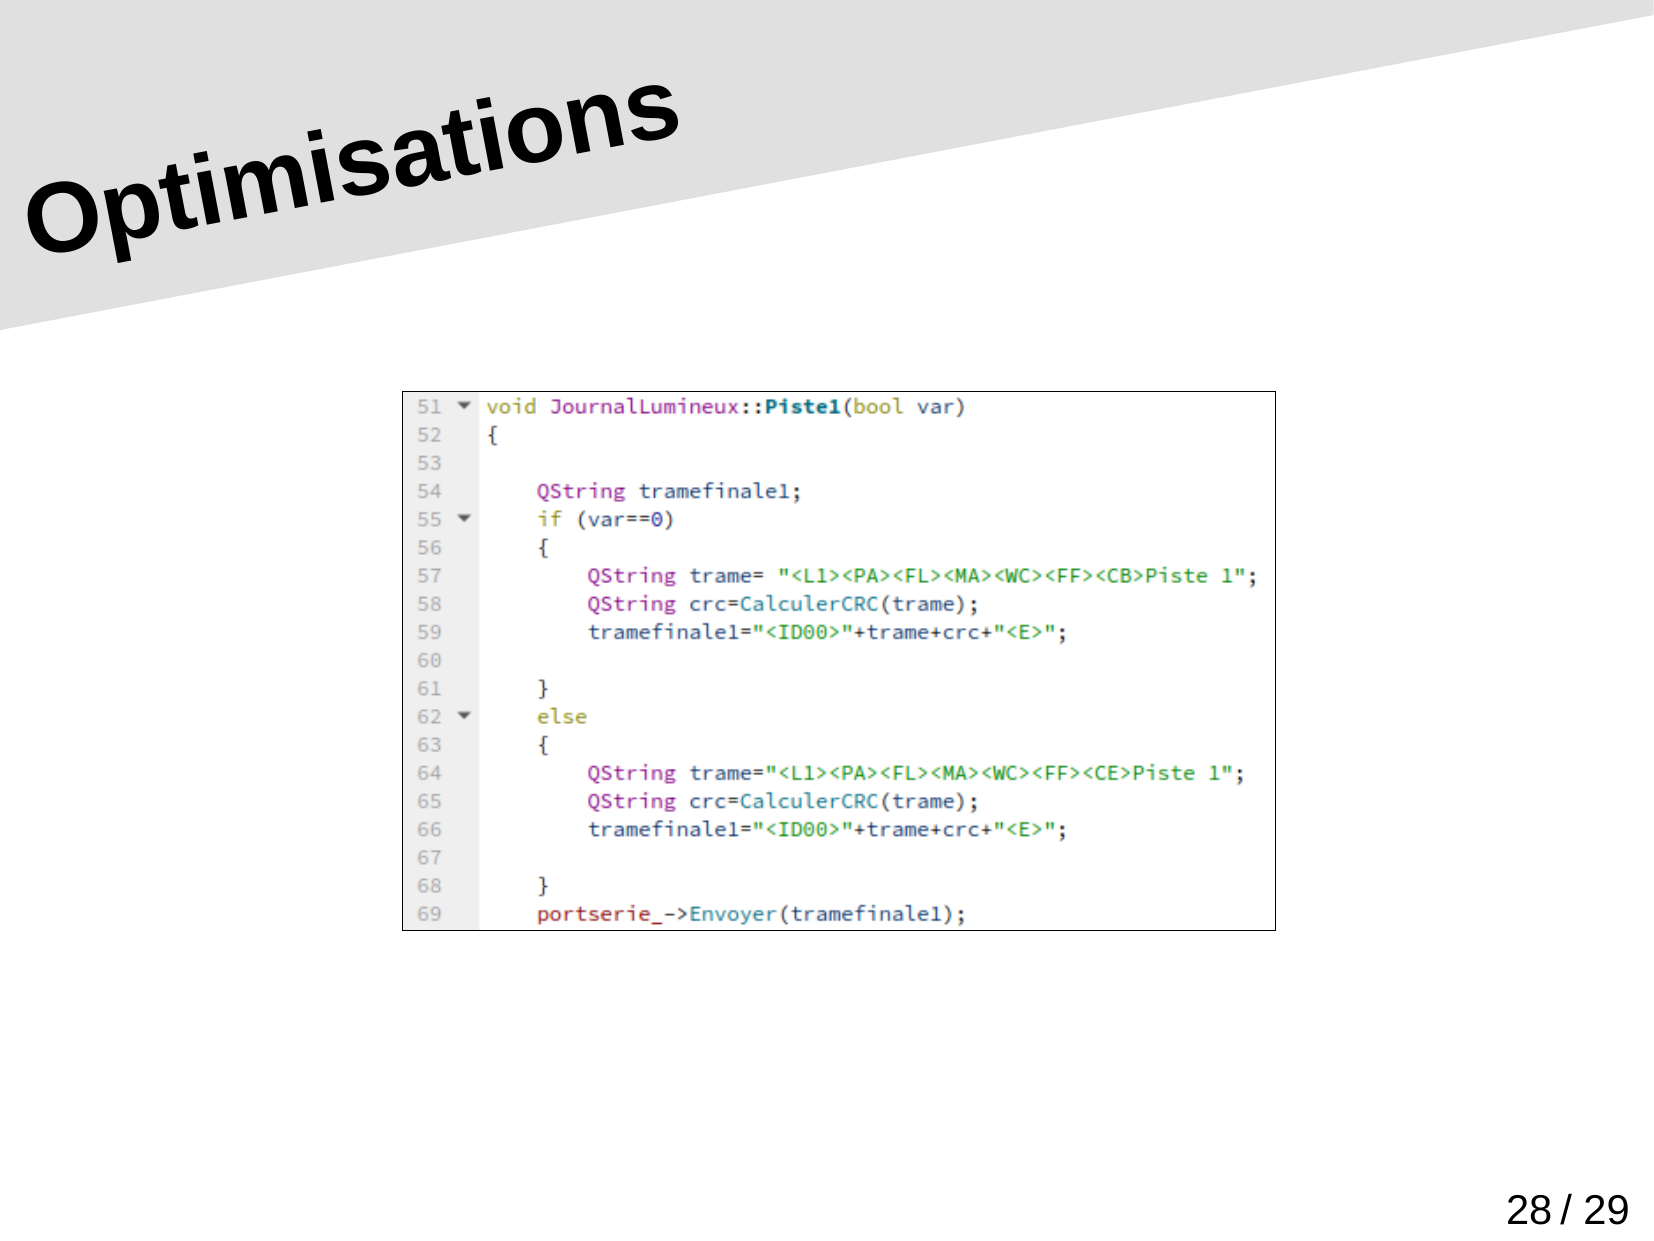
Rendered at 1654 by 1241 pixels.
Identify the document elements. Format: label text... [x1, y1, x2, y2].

title Optimisations [5, 0, 1506, 327]
picture [402, 391, 1276, 931]
